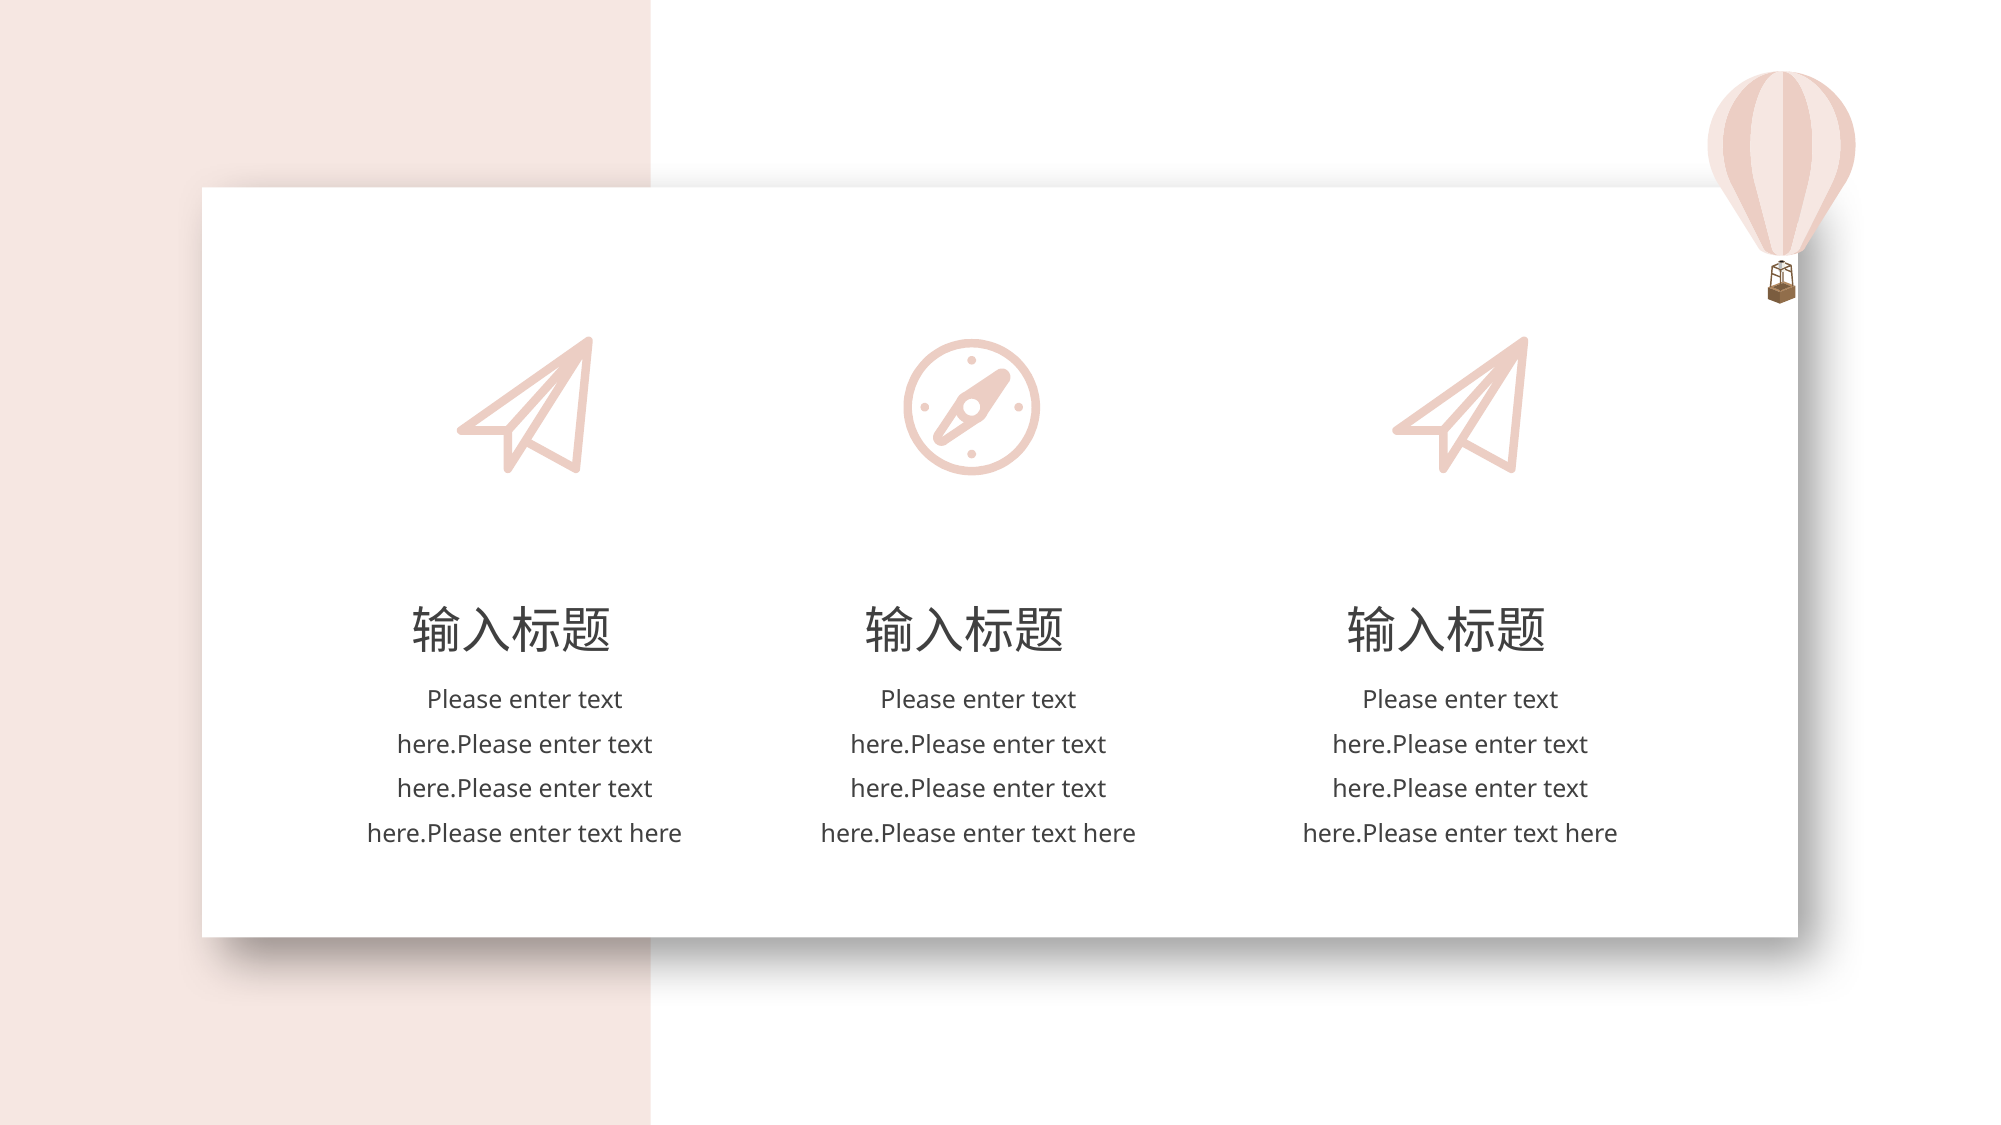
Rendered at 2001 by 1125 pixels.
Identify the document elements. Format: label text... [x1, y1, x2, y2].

text_box Please enter text here.Please enter text here.Please enter text here.Please enter text here [796, 660, 1161, 856]
text_box Please enter text here.Please enter text here.Please enter text here.Please enter text here [1278, 660, 1643, 856]
text_box [0, 0, 1856, 1125]
text_box 输入标题 [796, 591, 1133, 667]
text_box Please enter text here.Please enter text here.Please enter text here.Please enter text here [343, 660, 707, 856]
text_box 输入标题 [1278, 591, 1615, 667]
text_box 输入标题 [342, 591, 680, 667]
